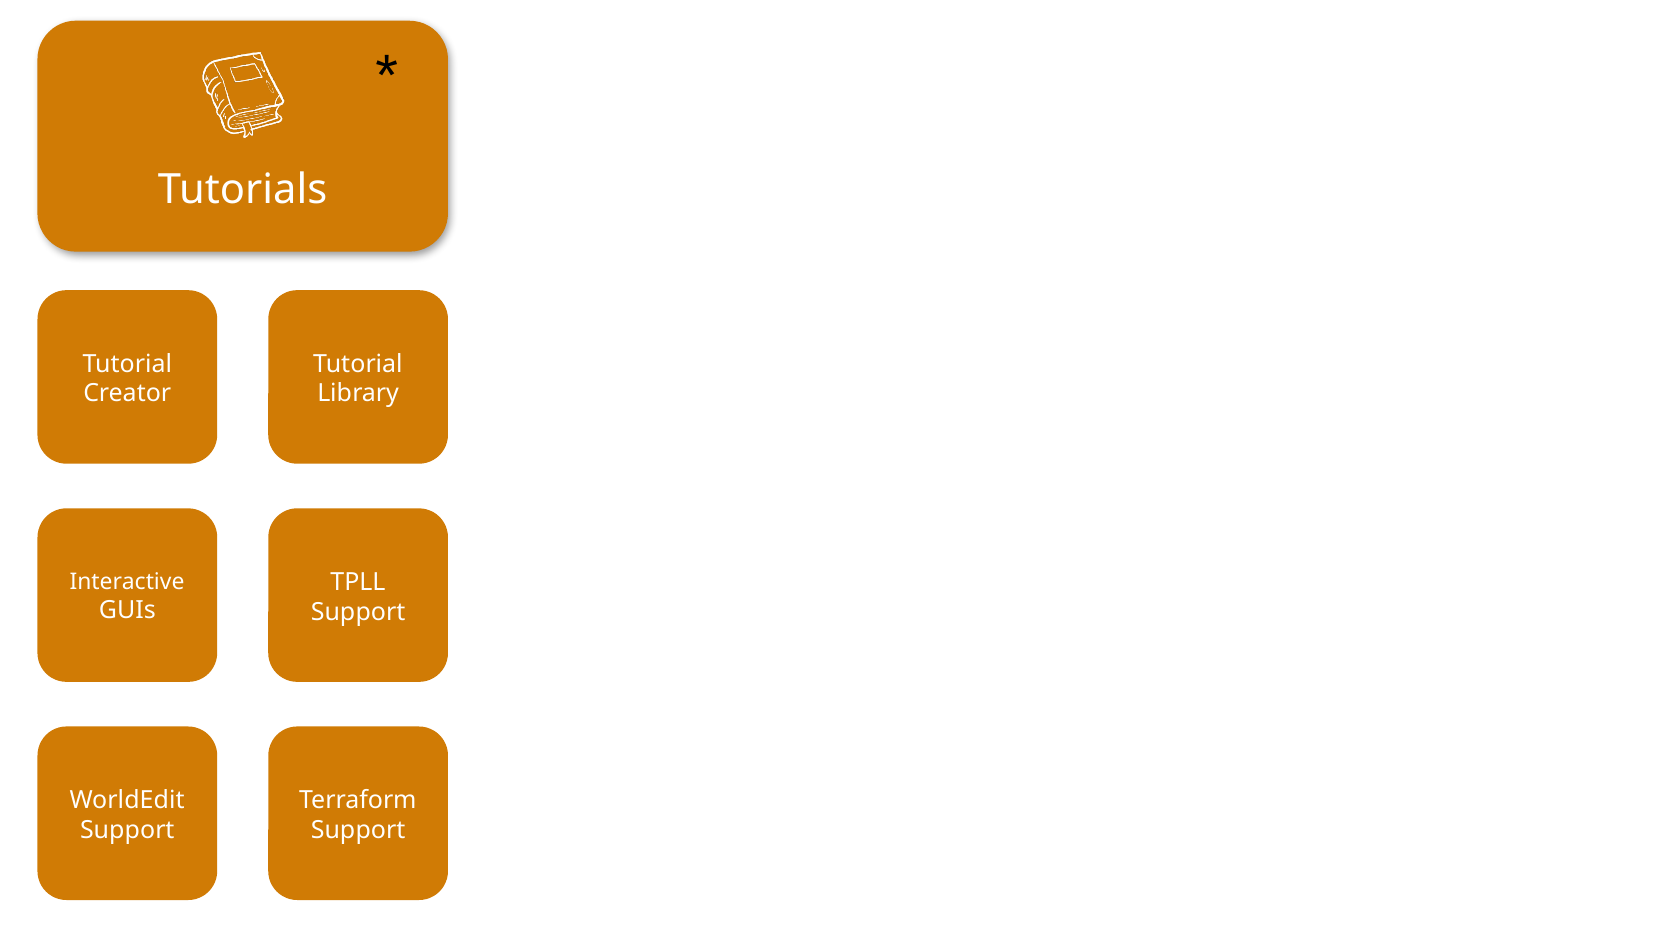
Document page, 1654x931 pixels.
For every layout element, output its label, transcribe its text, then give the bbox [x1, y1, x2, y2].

text_box WorldEdit Support [37, 726, 218, 901]
text_box Tutorials [37, 154, 448, 220]
picture [200, 52, 286, 138]
text_box Tutorial Creator [37, 290, 218, 464]
text_box Interactive GUIs [37, 508, 218, 682]
text_box TPLL Support [268, 508, 448, 682]
text_box Terraform Support [268, 726, 448, 901]
text_box [38, 220, 448, 252]
text_box Tutorial Library [268, 290, 448, 464]
text_box * [360, 35, 399, 116]
text_box [37, 20, 448, 154]
